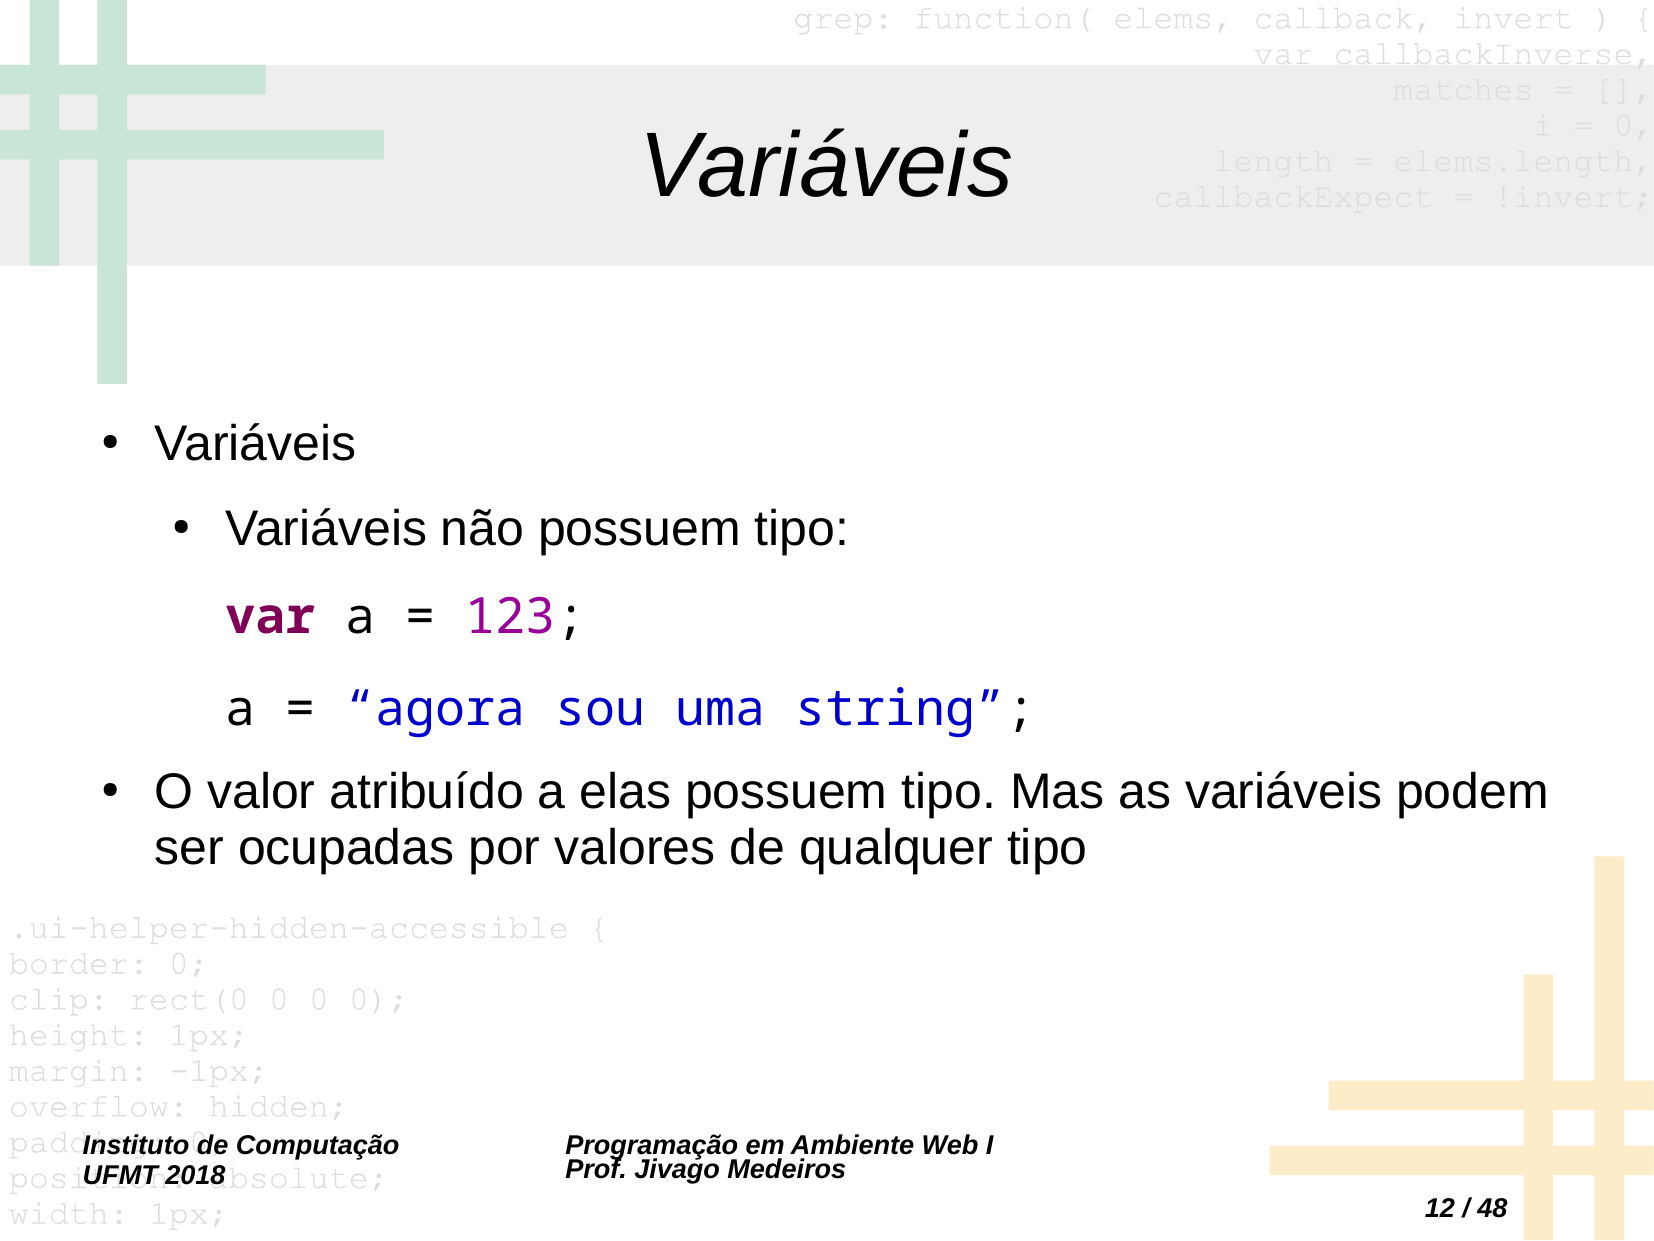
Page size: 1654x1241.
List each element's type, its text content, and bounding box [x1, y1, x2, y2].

list Variáveis Variáveis não possuem tipo: var a = 123; a = “agora sou uma string”; O valor atribuído a elas possuem tipo. Mas as variáveis podem ser ocupadas por valores de qualquer tipo [83, 285, 1572, 1005]
title Variáveis [82, 61, 1571, 269]
